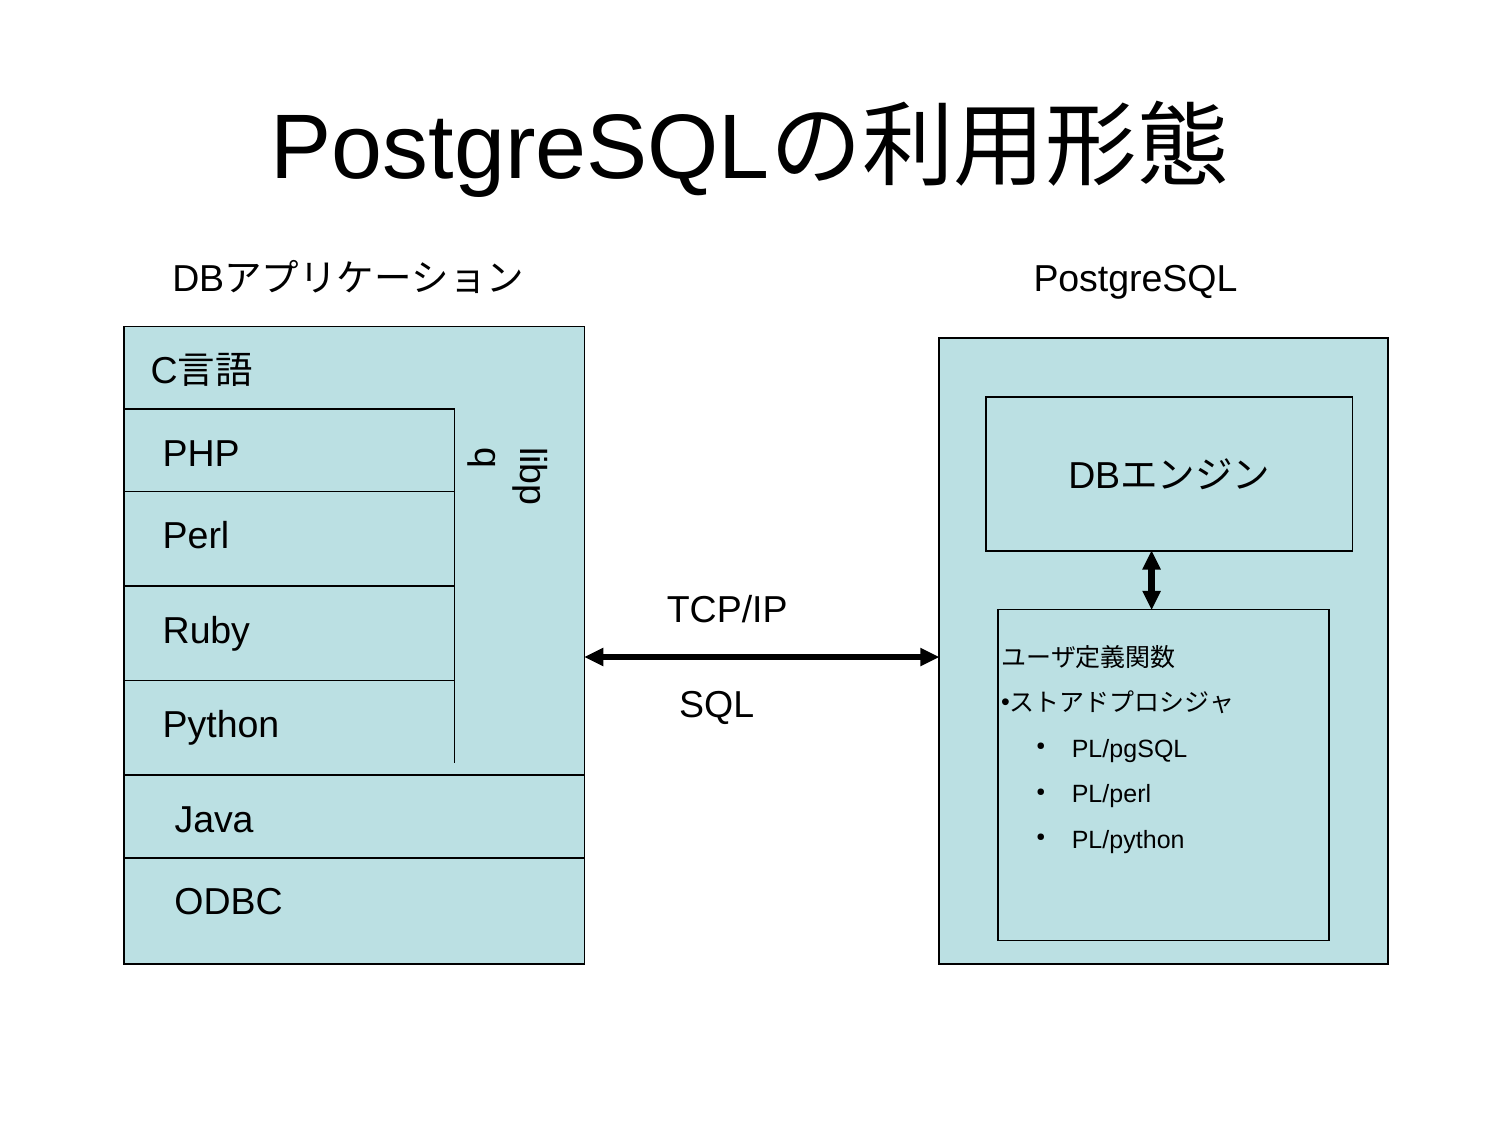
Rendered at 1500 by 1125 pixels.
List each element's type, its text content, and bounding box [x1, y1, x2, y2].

text_box PHP [147, 420, 255, 482]
text_box [123, 409, 454, 491]
text_box [123, 858, 585, 965]
text_box [939, 337, 1388, 965]
text_box [123, 586, 454, 680]
text_box Java [159, 786, 269, 848]
text_box DBアプリケーション [157, 246, 540, 308]
text_box Perl [147, 503, 245, 564]
text_box Python [147, 692, 295, 753]
text_box C言語 [135, 337, 268, 399]
text_box [123, 775, 585, 857]
text_box PostgreSQL [1018, 246, 1253, 308]
title PostgreSQLの利用形態 [75, 45, 1426, 233]
text_box ODBC [159, 869, 298, 930]
text_box libpq [490, 432, 566, 527]
text_box TCP/IP [652, 577, 803, 639]
text_box Ruby [147, 597, 265, 659]
text_box SQL [664, 672, 769, 733]
text_box [123, 492, 454, 585]
text_box [123, 326, 585, 774]
text_box DBエンジン [986, 397, 1353, 551]
text_box ユーザ定義関数 ストアドプロシジャ PL/pgSQL PL/perl PL/python [986, 633, 1317, 861]
